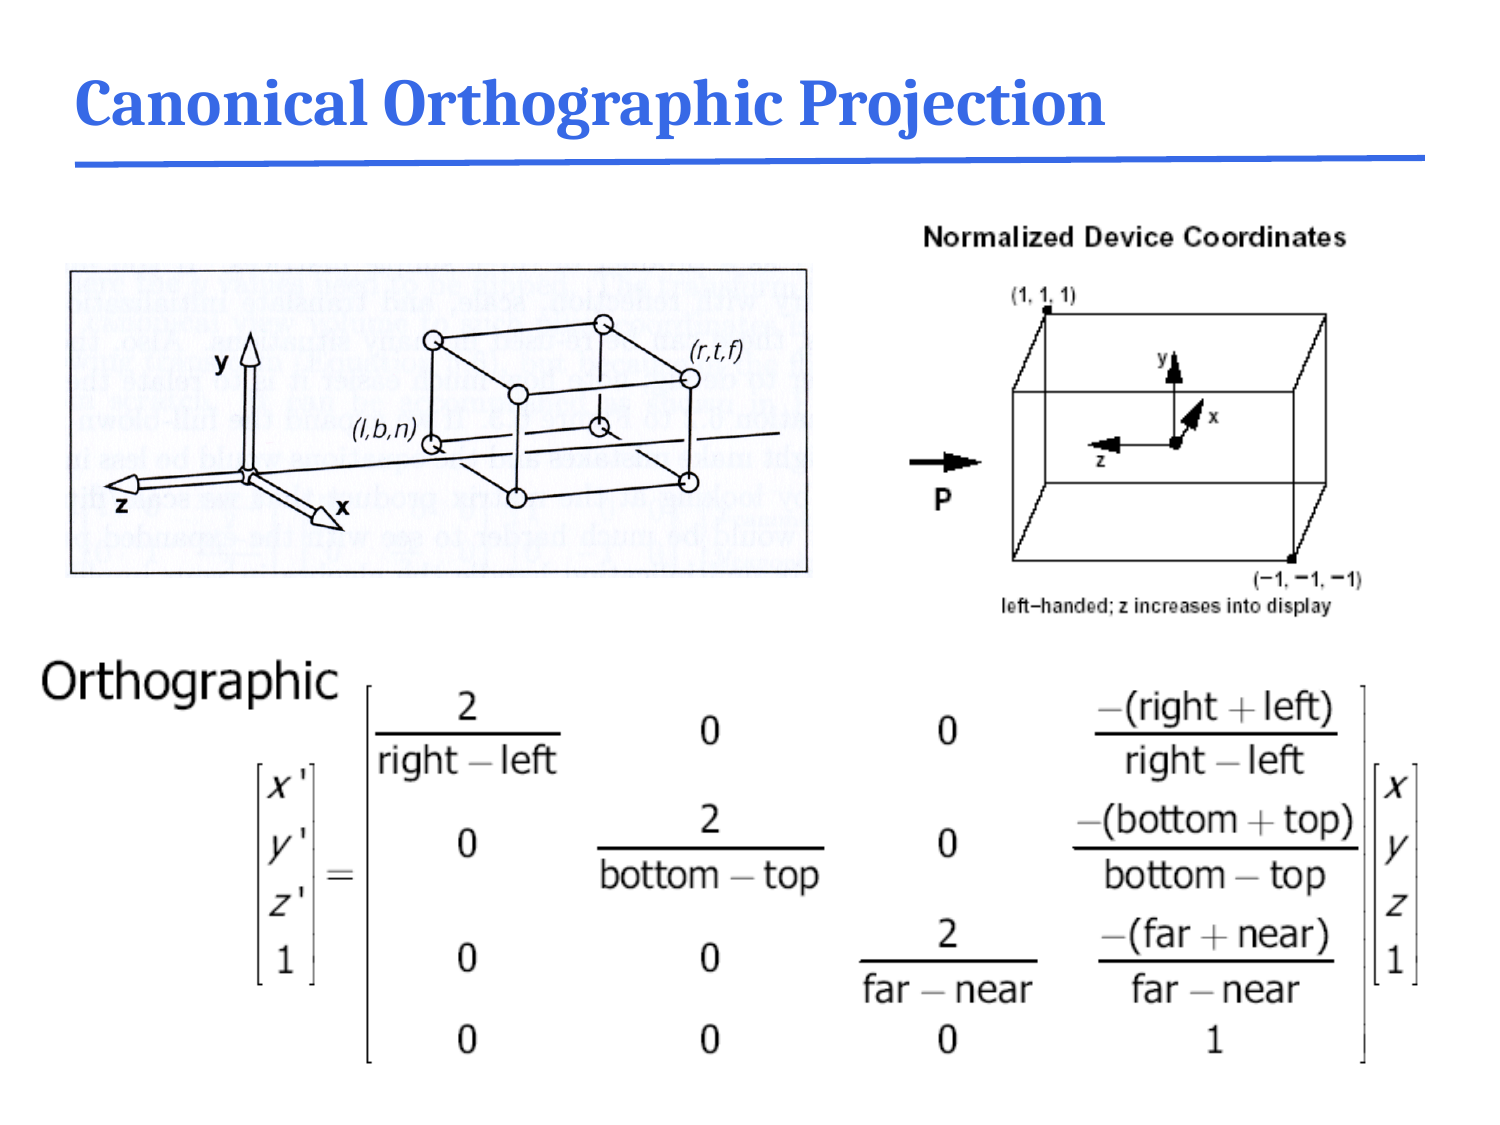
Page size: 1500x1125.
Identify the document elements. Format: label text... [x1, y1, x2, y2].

picture [27, 200, 1475, 1098]
title Canonical Orthographic Projection [75, 9, 1351, 198]
picture [65, 263, 813, 579]
